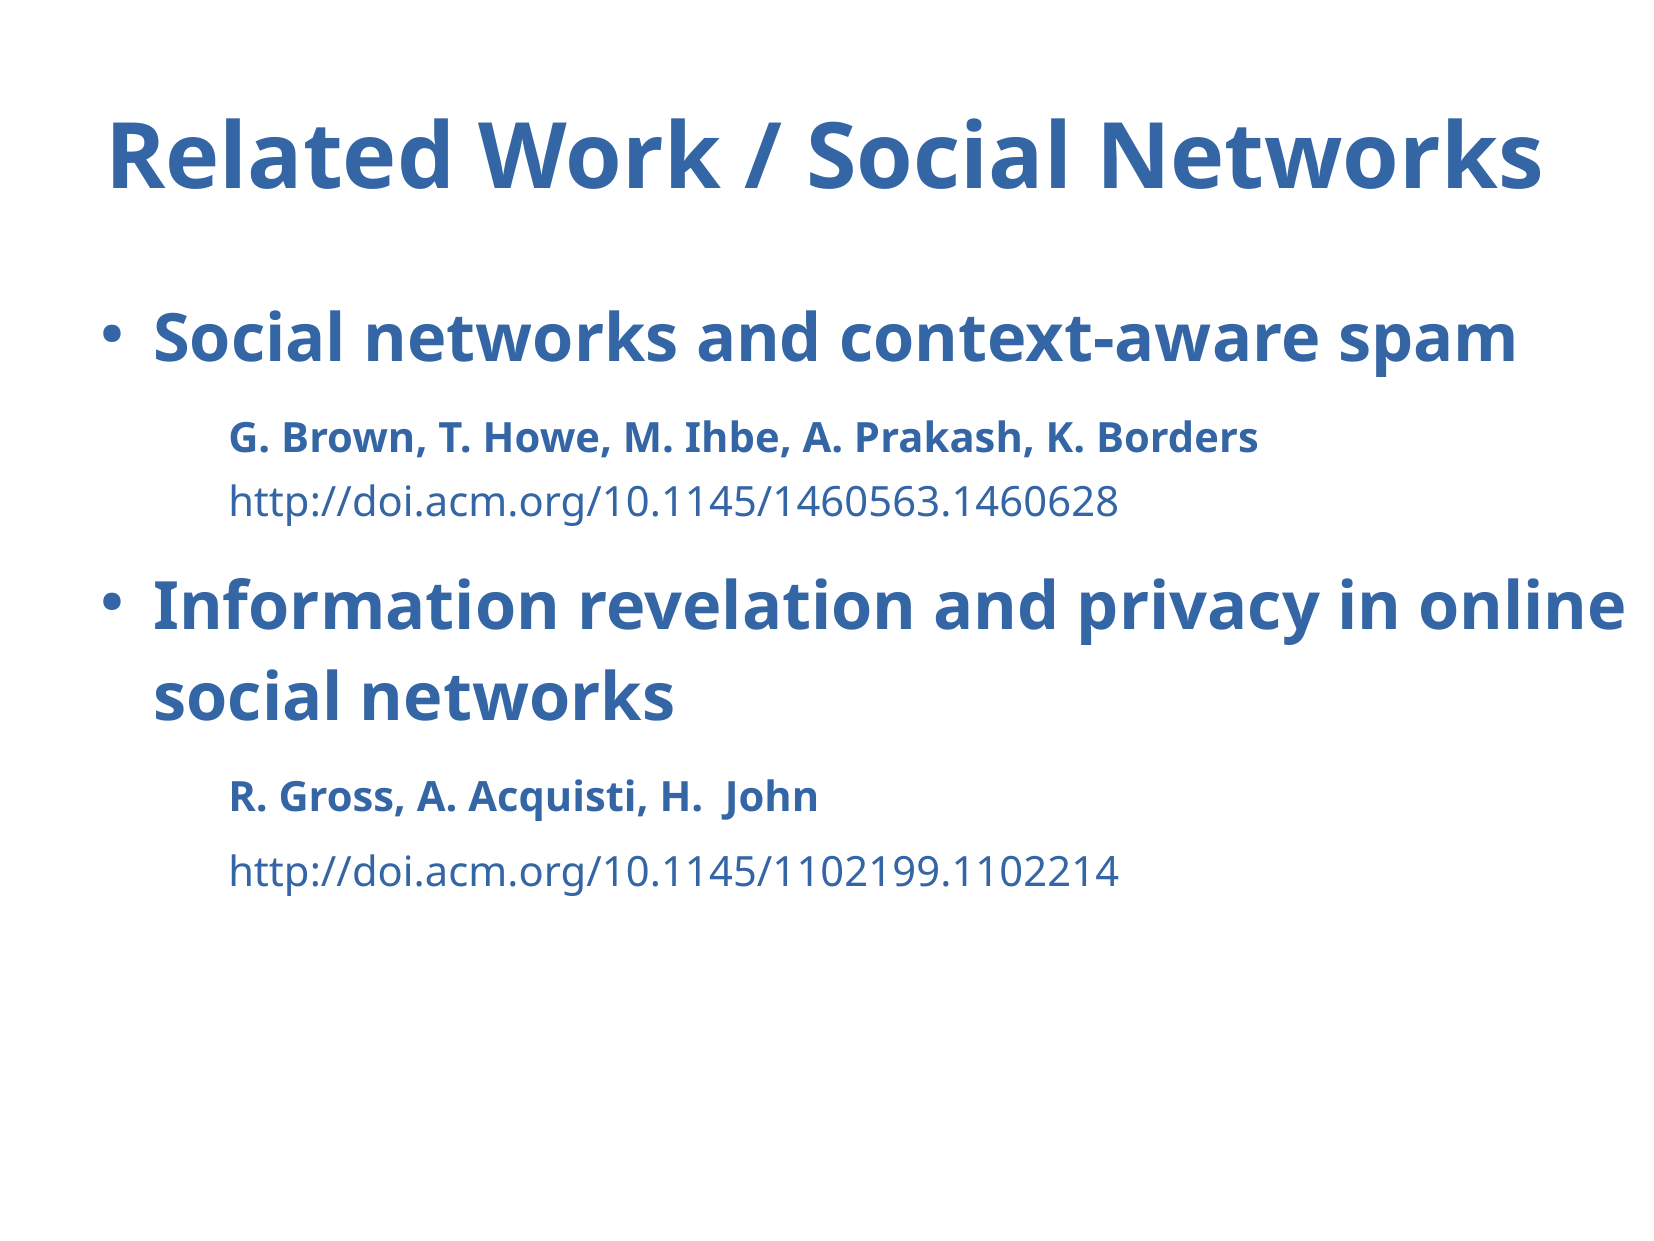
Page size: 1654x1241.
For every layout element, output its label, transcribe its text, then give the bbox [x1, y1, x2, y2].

title Related Work / Social Networks [0, 56, 1651, 250]
list Social networks and context-aware spam G. Brown, T. Howe, M. Ihbe, A. Prakash, K. Borders http://doi.acm.org/10.1145/1460563.1460628 Information revelation and privacy in online social networks R. Gross, A. Acquisti, H. John http://doi.acm.org/10.1145/1102199.1102214 [82, 290, 1654, 1094]
